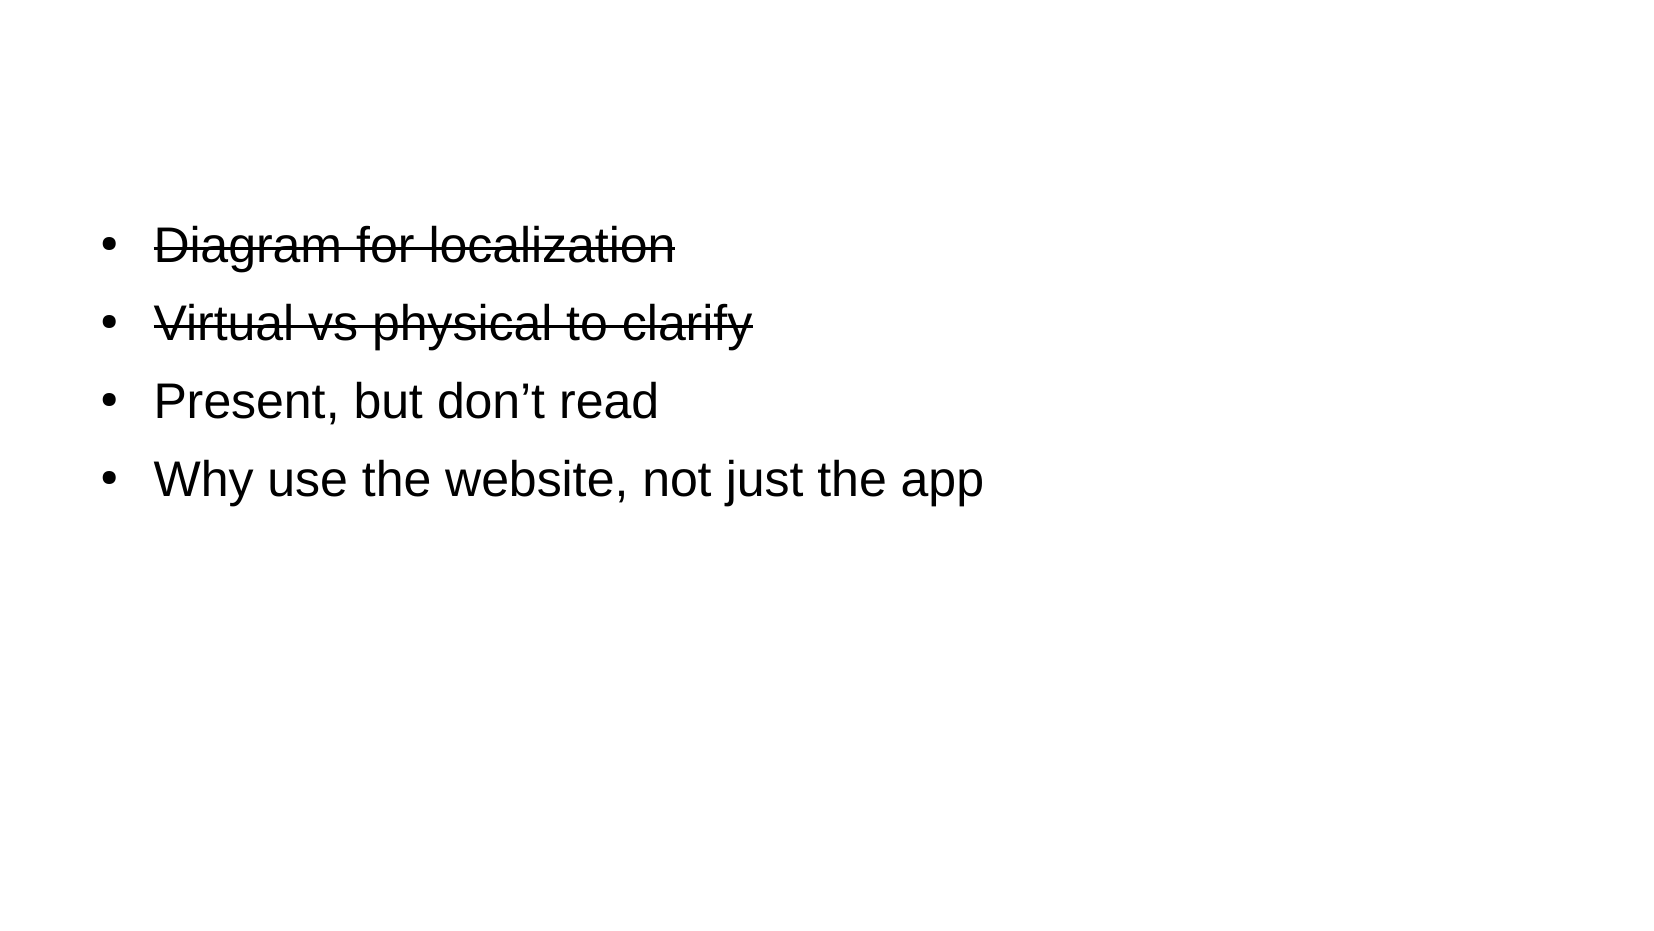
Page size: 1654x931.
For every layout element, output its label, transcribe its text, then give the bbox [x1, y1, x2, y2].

list Diagram for localization Virtual vs physical to clarify Present, but don’t read Why use the website, not just the app [82, 217, 1571, 758]
